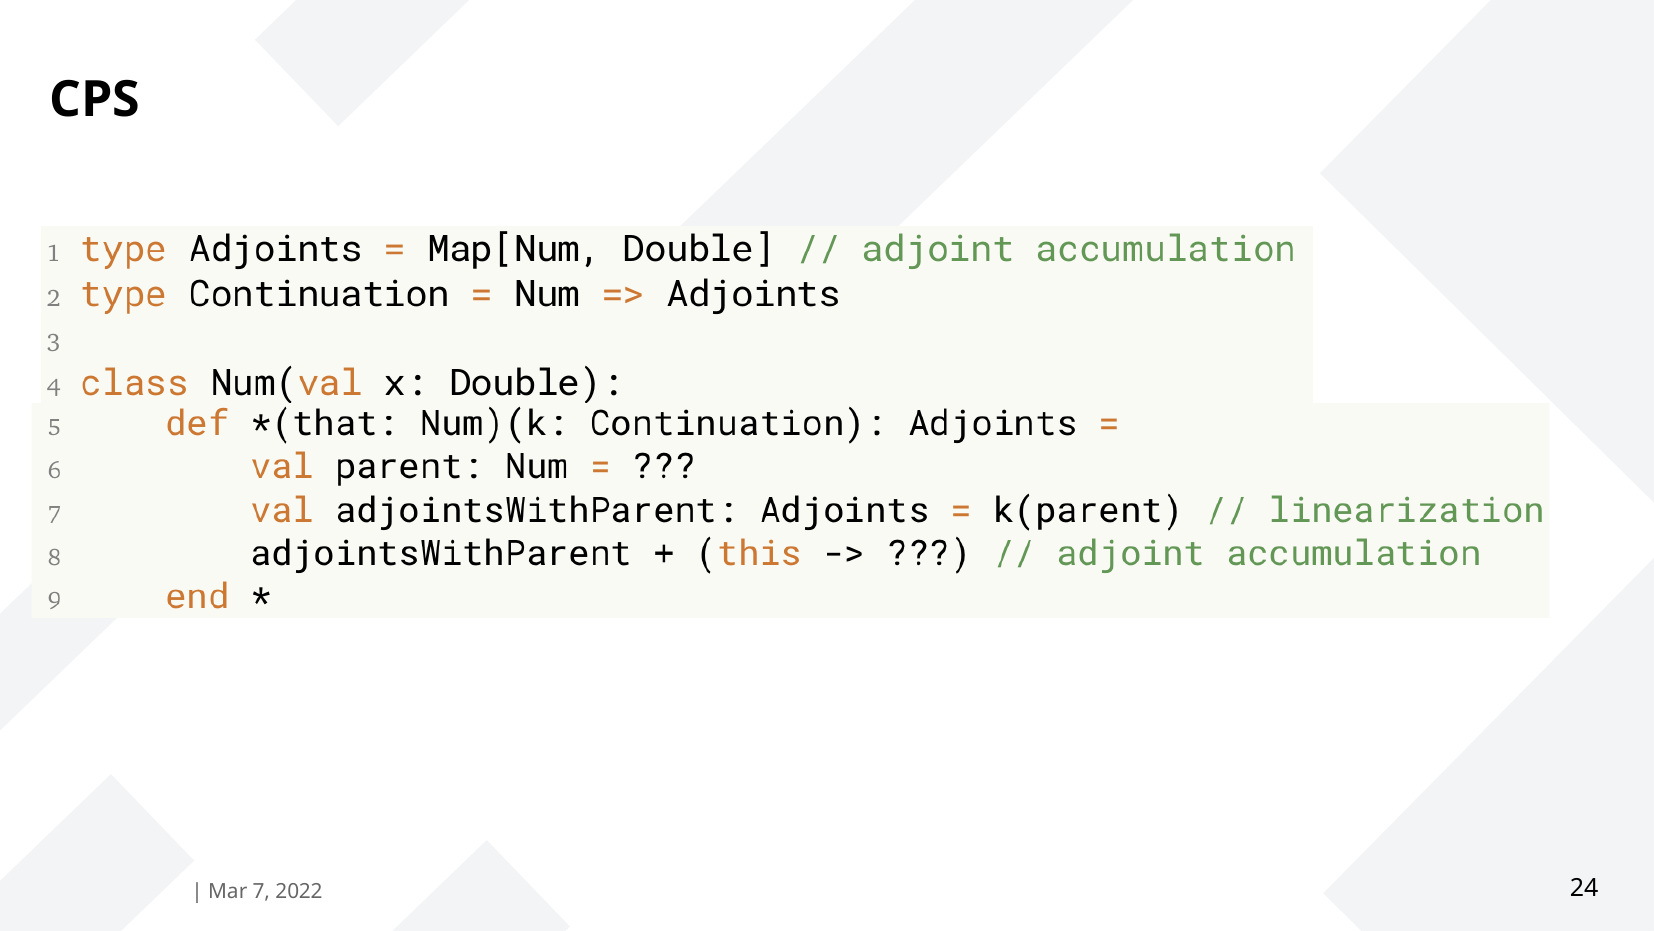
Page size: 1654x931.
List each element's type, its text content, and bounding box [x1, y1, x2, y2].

title CPS [49, 37, 1538, 158]
picture [31, 226, 1550, 618]
